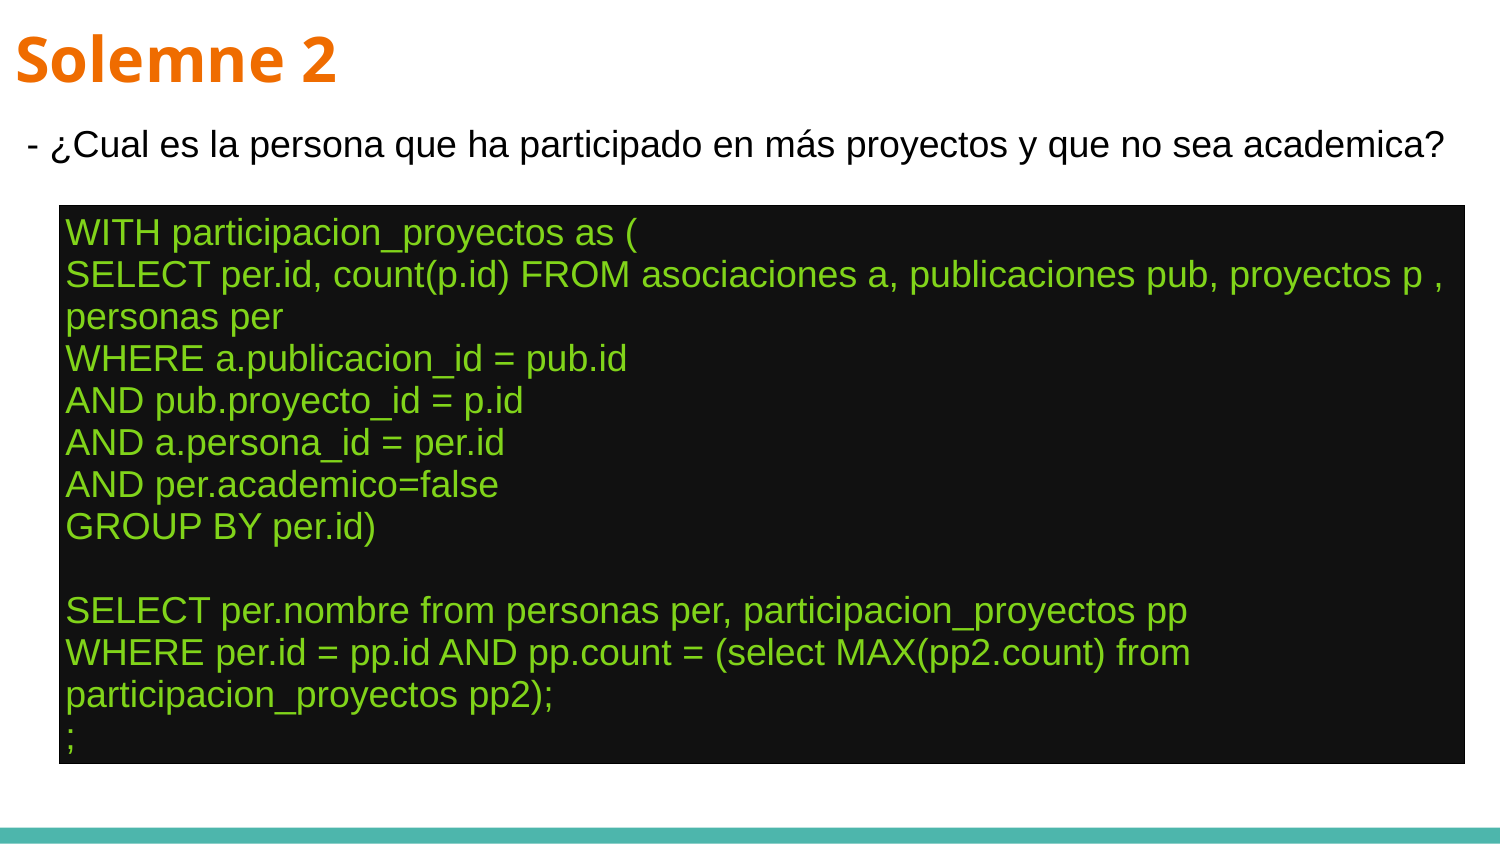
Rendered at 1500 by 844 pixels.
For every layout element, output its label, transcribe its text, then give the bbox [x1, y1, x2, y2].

table_header WITH participacion_proyectos as ( SELECT per.id, count(p.id) FROM asociaciones a, publicaciones pub, proyectos p , personas per WHERE a.publicacion_id = pub.id AND pub.proyecto_id = p.id AND a.persona_id = per.id AND per.academico=false GROUP BY per.id) SELECT per.nombre from personas per, participacion_proyectos pp WHERE per.id = pp.id AND pp.count = (select MAX(pp2.count) from participacion_proyectos pp2); ; [60, 206, 1464, 763]
text_box - ¿Cual es la persona que ha participado en más proyectos y que no sea academica? [11, 115, 1489, 754]
title Solemne 2 [0, 0, 1398, 116]
